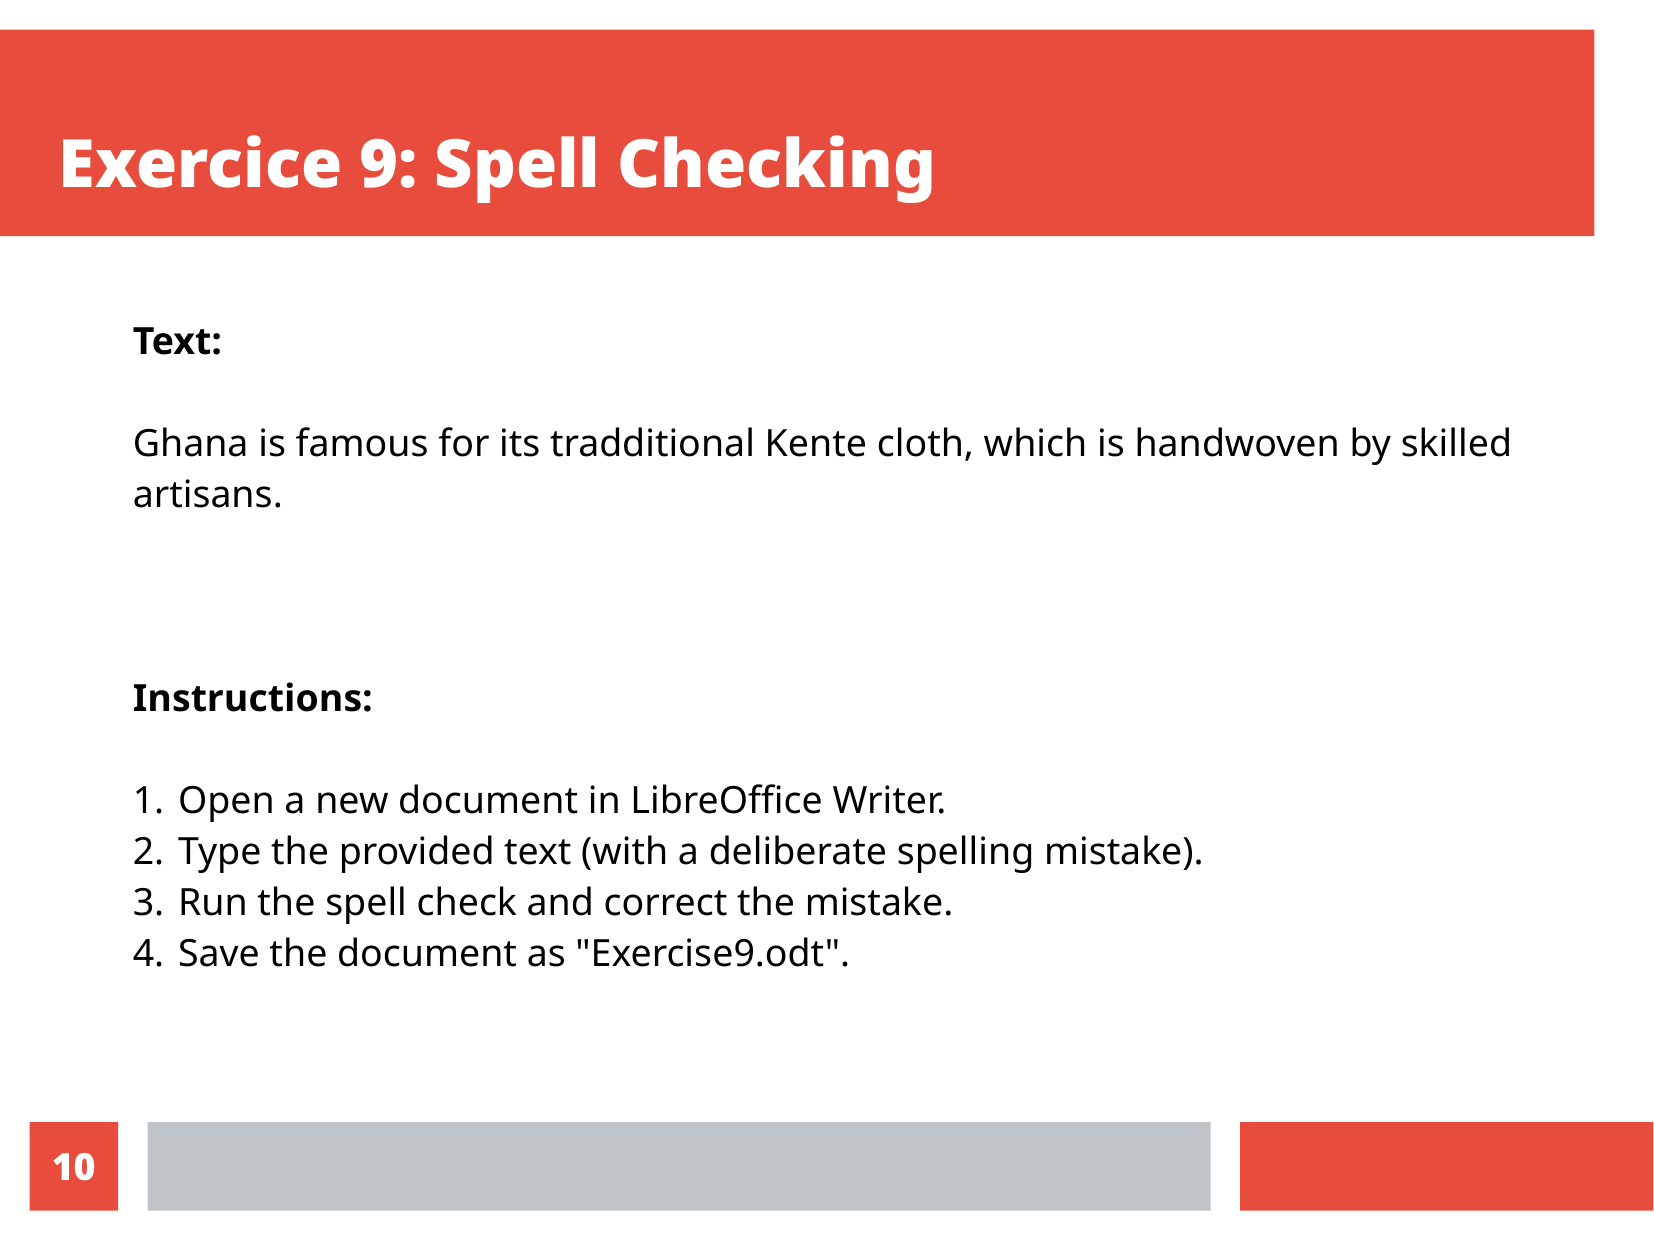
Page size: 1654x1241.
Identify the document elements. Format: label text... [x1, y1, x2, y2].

text_box Text: Ghana is famous for its tradditional Kente cloth, which is handwoven by skilled artisans. Instructions: Open a new document in LibreOffice Writer. Type the provided text (with a deliberate spelling mistake). Run the spell check and correct the mistake. Save the document as "Exercise9.odt". [118, 307, 1536, 888]
title Exercice 9: Spell Checking [59, 59, 1595, 207]
